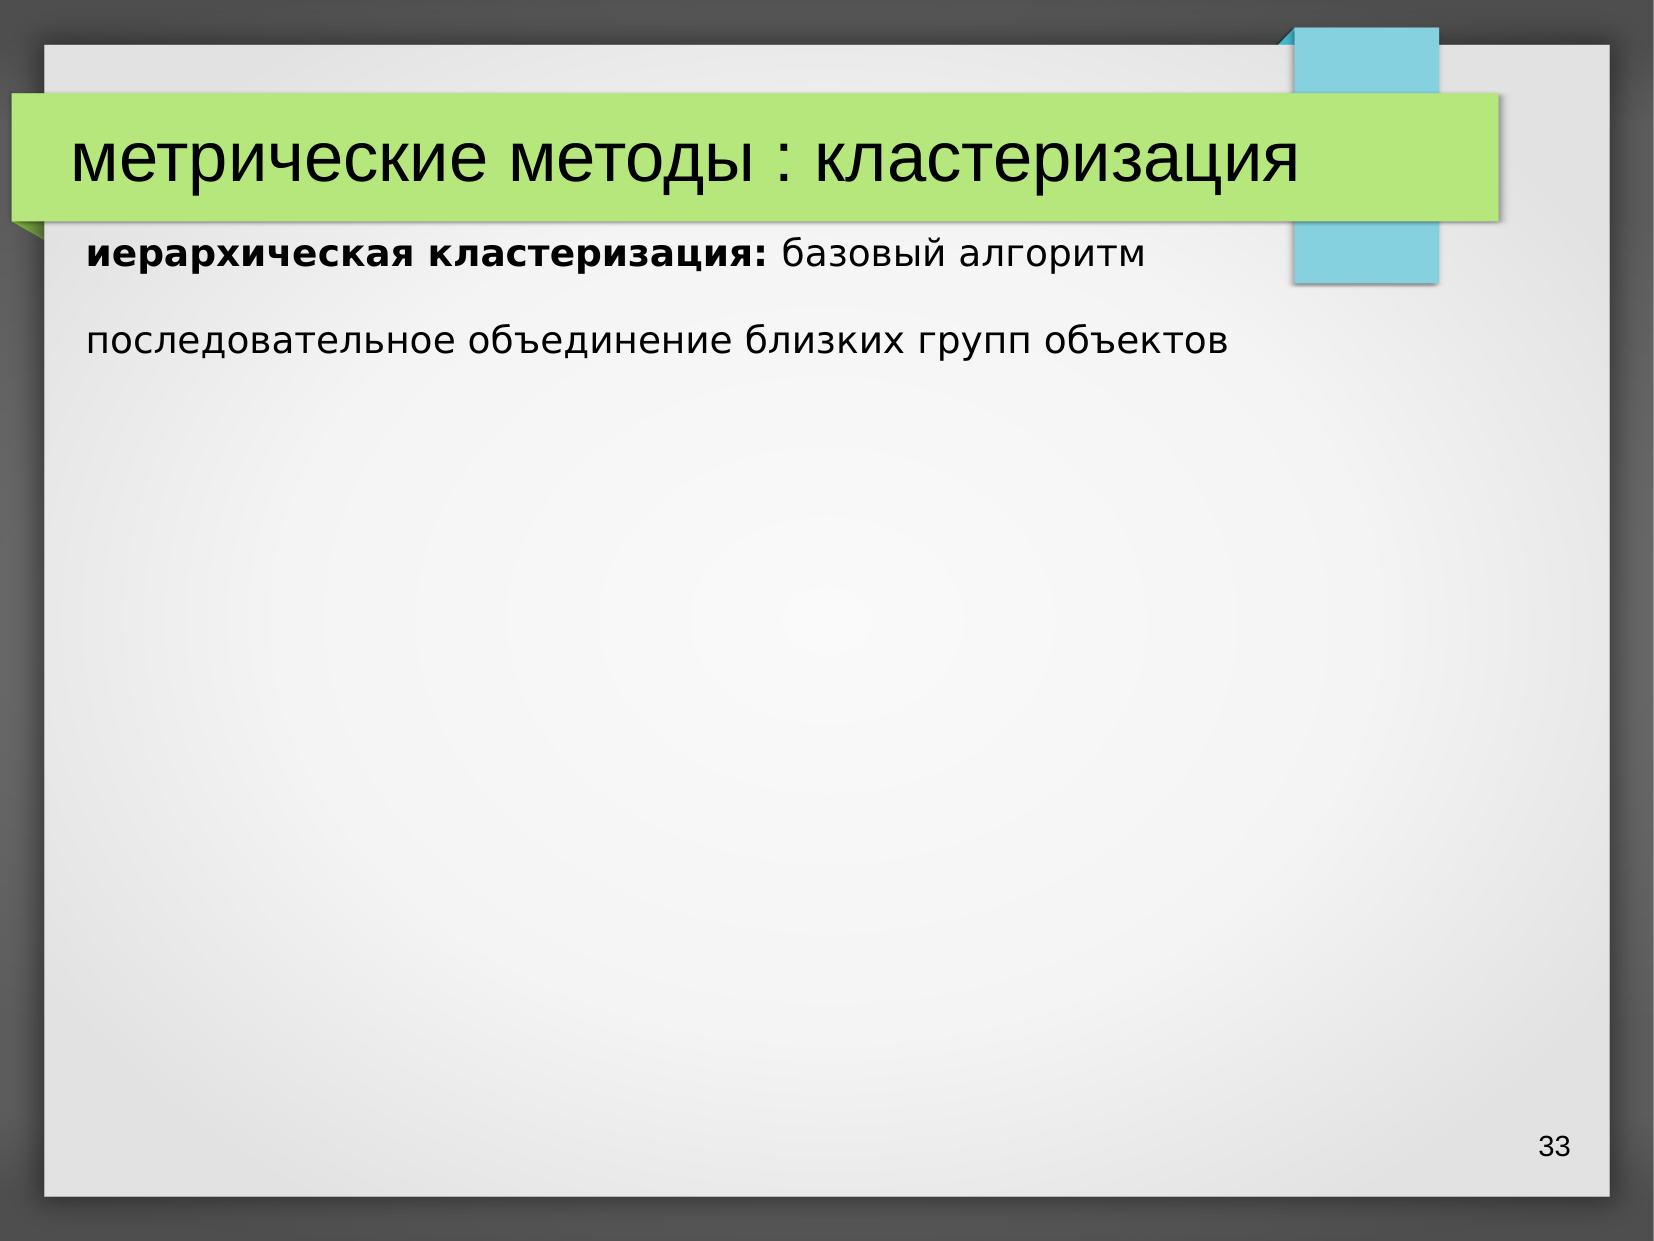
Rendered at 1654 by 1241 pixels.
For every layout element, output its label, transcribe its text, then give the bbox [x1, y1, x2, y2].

title метрические методы : кластеризация [70, 117, 1382, 197]
picture [0, 0, 1654, 1241]
text_box иерархическая кластеризация: базовый алгоритм последовательное объединение близких групп объектов [70, 224, 1312, 376]
